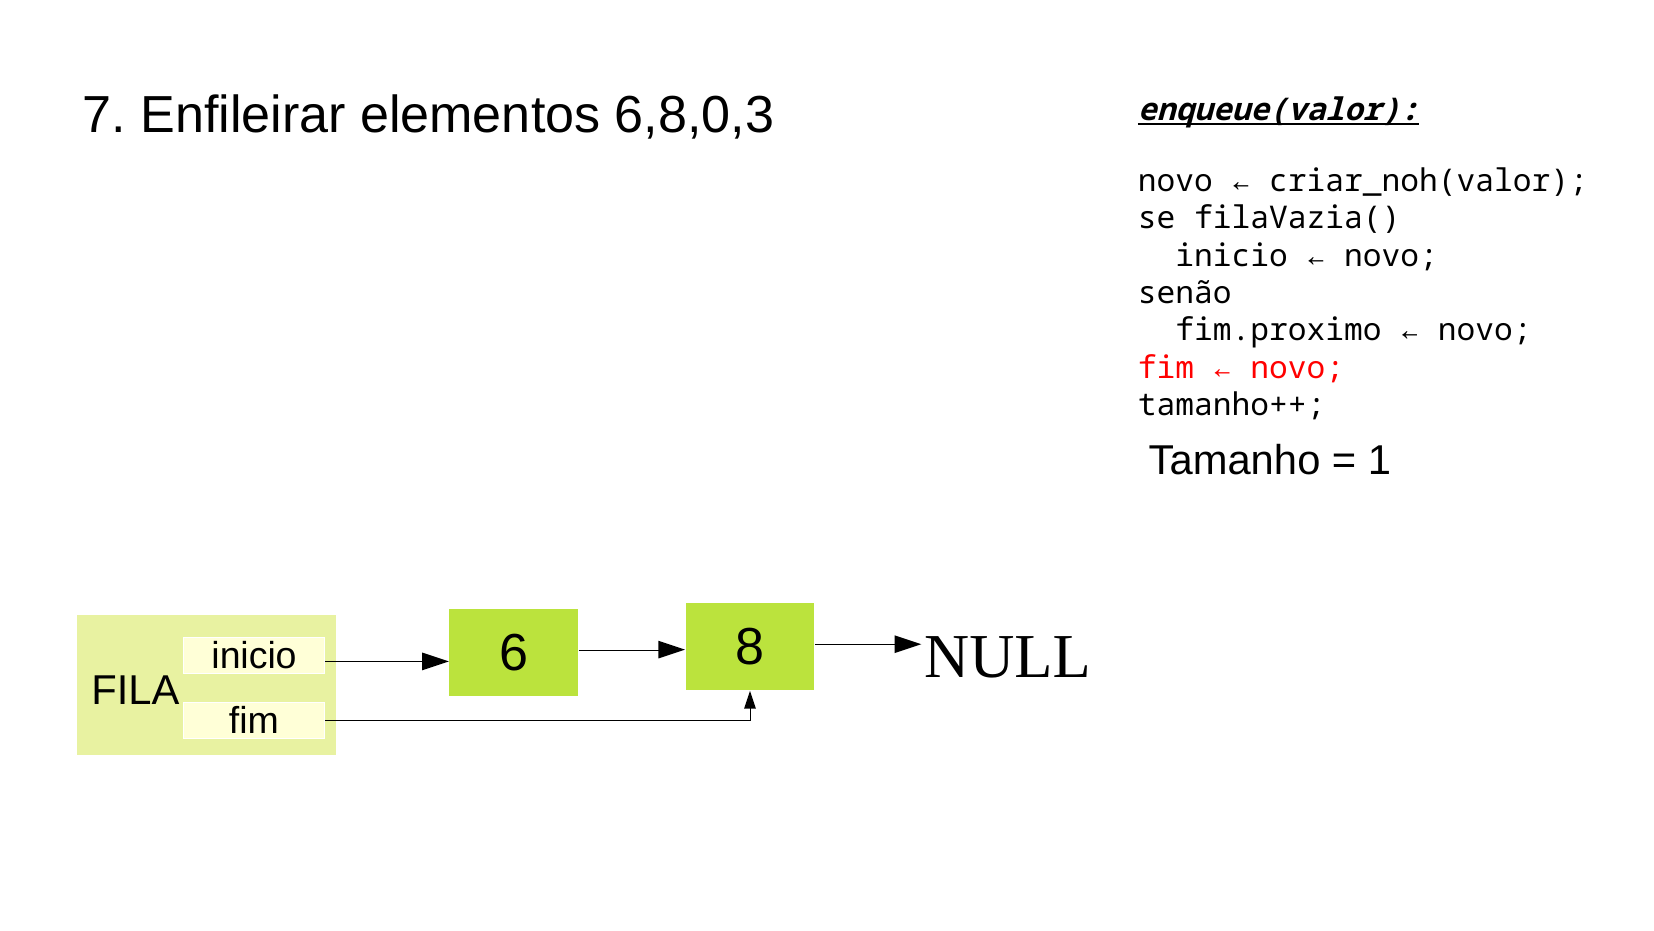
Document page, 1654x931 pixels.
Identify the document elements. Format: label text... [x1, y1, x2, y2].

text_box inicio [183, 637, 325, 674]
text_box 8 [685, 602, 815, 691]
text_box fim [183, 702, 325, 739]
text_box Tamanho = 1 [1133, 430, 1418, 491]
text_box FILA [76, 659, 195, 721]
text_box [195, 662, 337, 720]
text_box [76, 721, 337, 756]
text_box 6 [448, 608, 579, 697]
text_box [76, 614, 337, 661]
title 7. Enfileirar elementos 6,8,0,3 [82, 37, 1571, 193]
text_box NULL [909, 614, 1111, 692]
text_box enqueue(valor): novo ← criar_noh(valor); se filaVazia() inicio ← novo; senão fim.proximo ← novo; fim ← novo; tamanho++; [1123, 81, 1613, 430]
